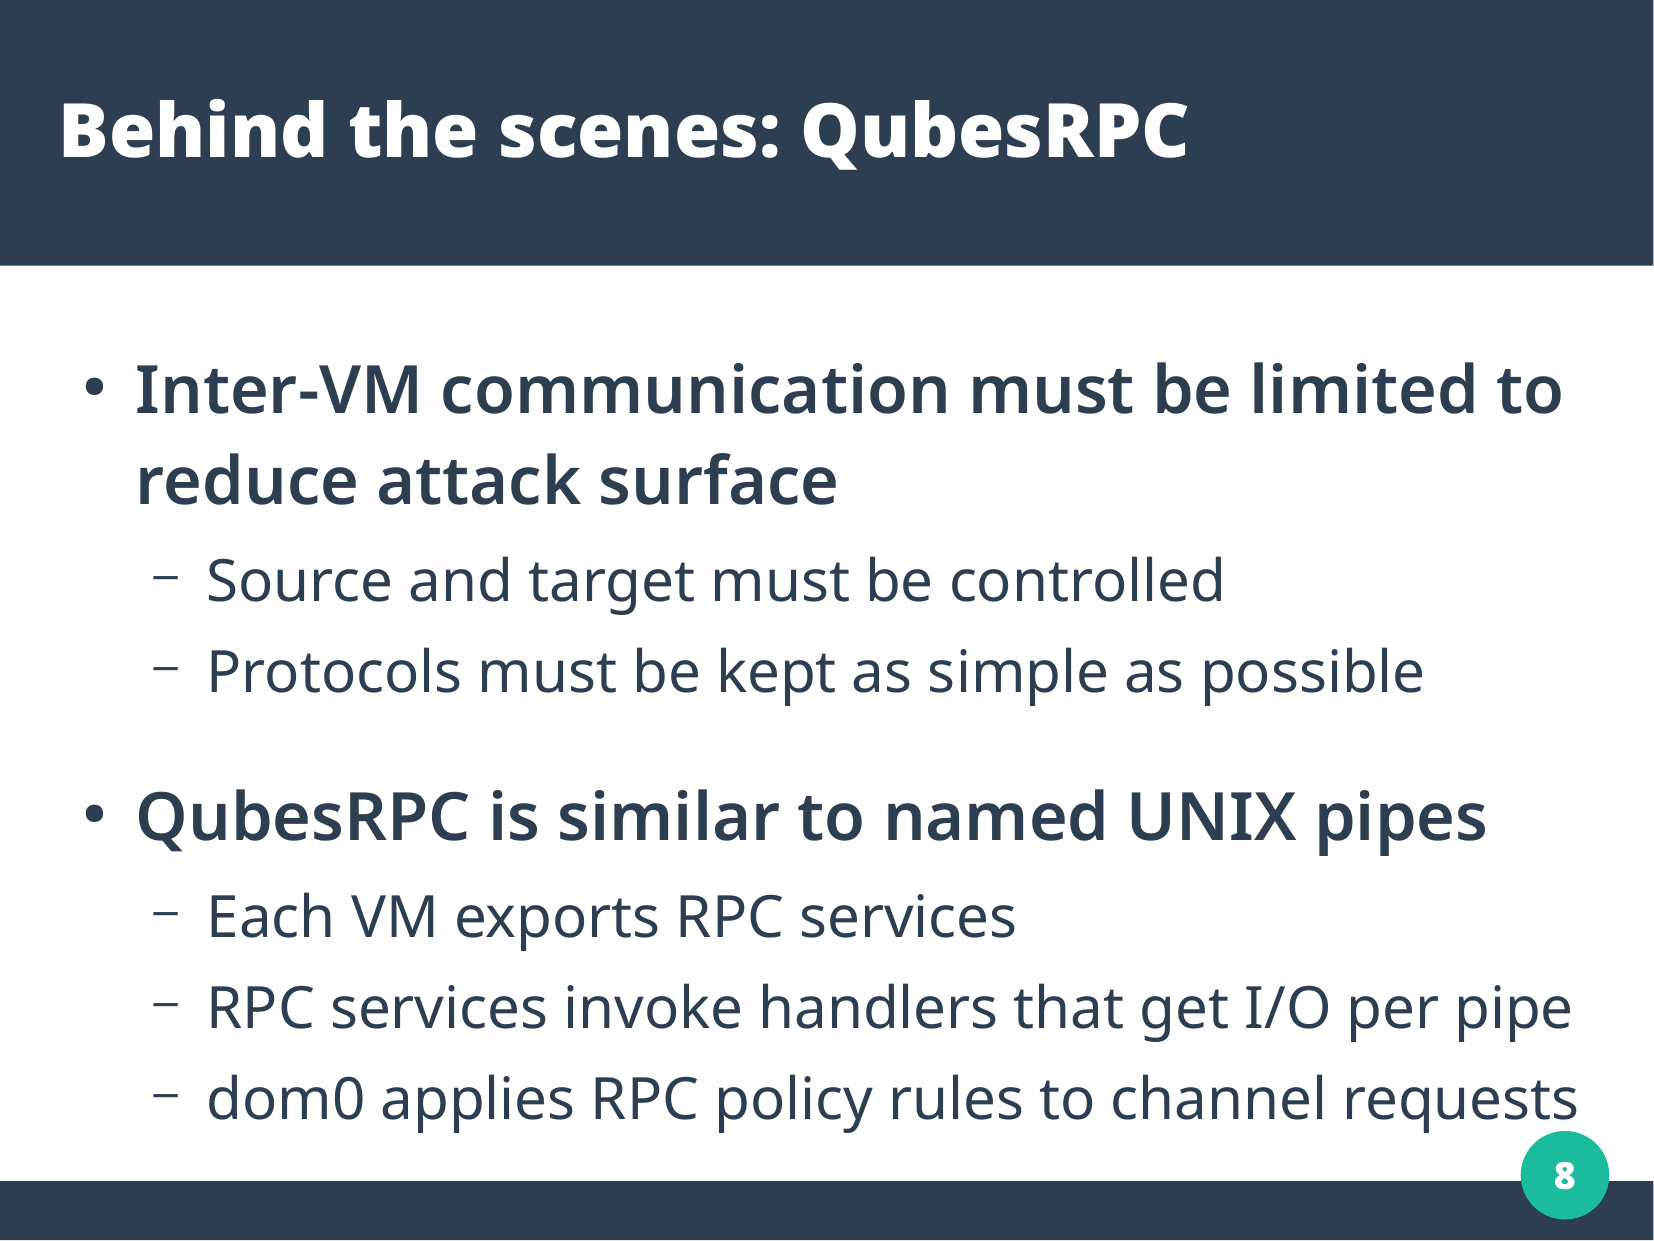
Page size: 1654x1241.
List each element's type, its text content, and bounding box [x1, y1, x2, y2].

title Behind the scenes: QubesRPC [59, 49, 1595, 207]
list Inter-VM communication must be limited to reduce attack surface Source and target must be controlled Protocols must be kept as simple as possible QubesRPC is similar to named UNIX pipes Each VM exports RPC services RPC services invoke handlers that get I/O per pipe dom0 applies RPC policy rules to channel requests [64, 342, 1601, 1170]
